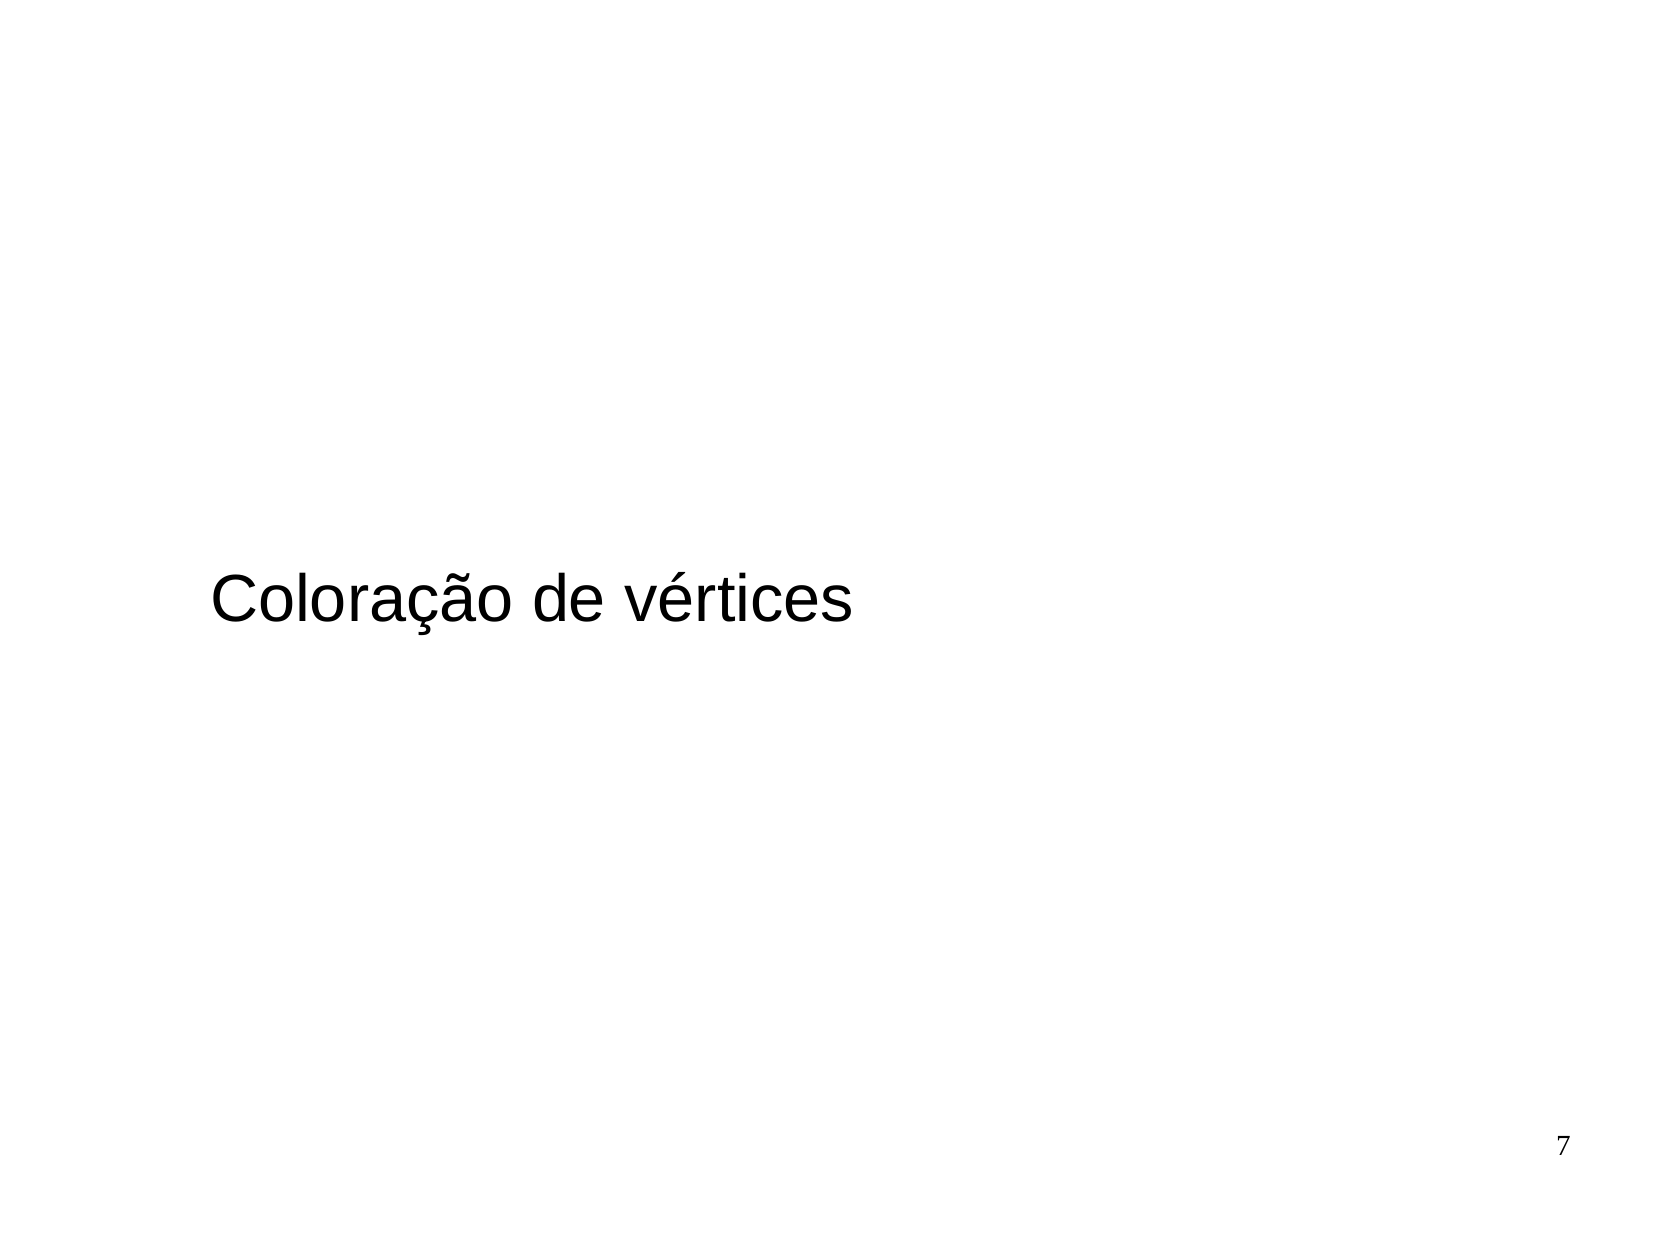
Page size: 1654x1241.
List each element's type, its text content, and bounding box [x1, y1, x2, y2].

list Coloração de vértices [195, 553, 1498, 692]
